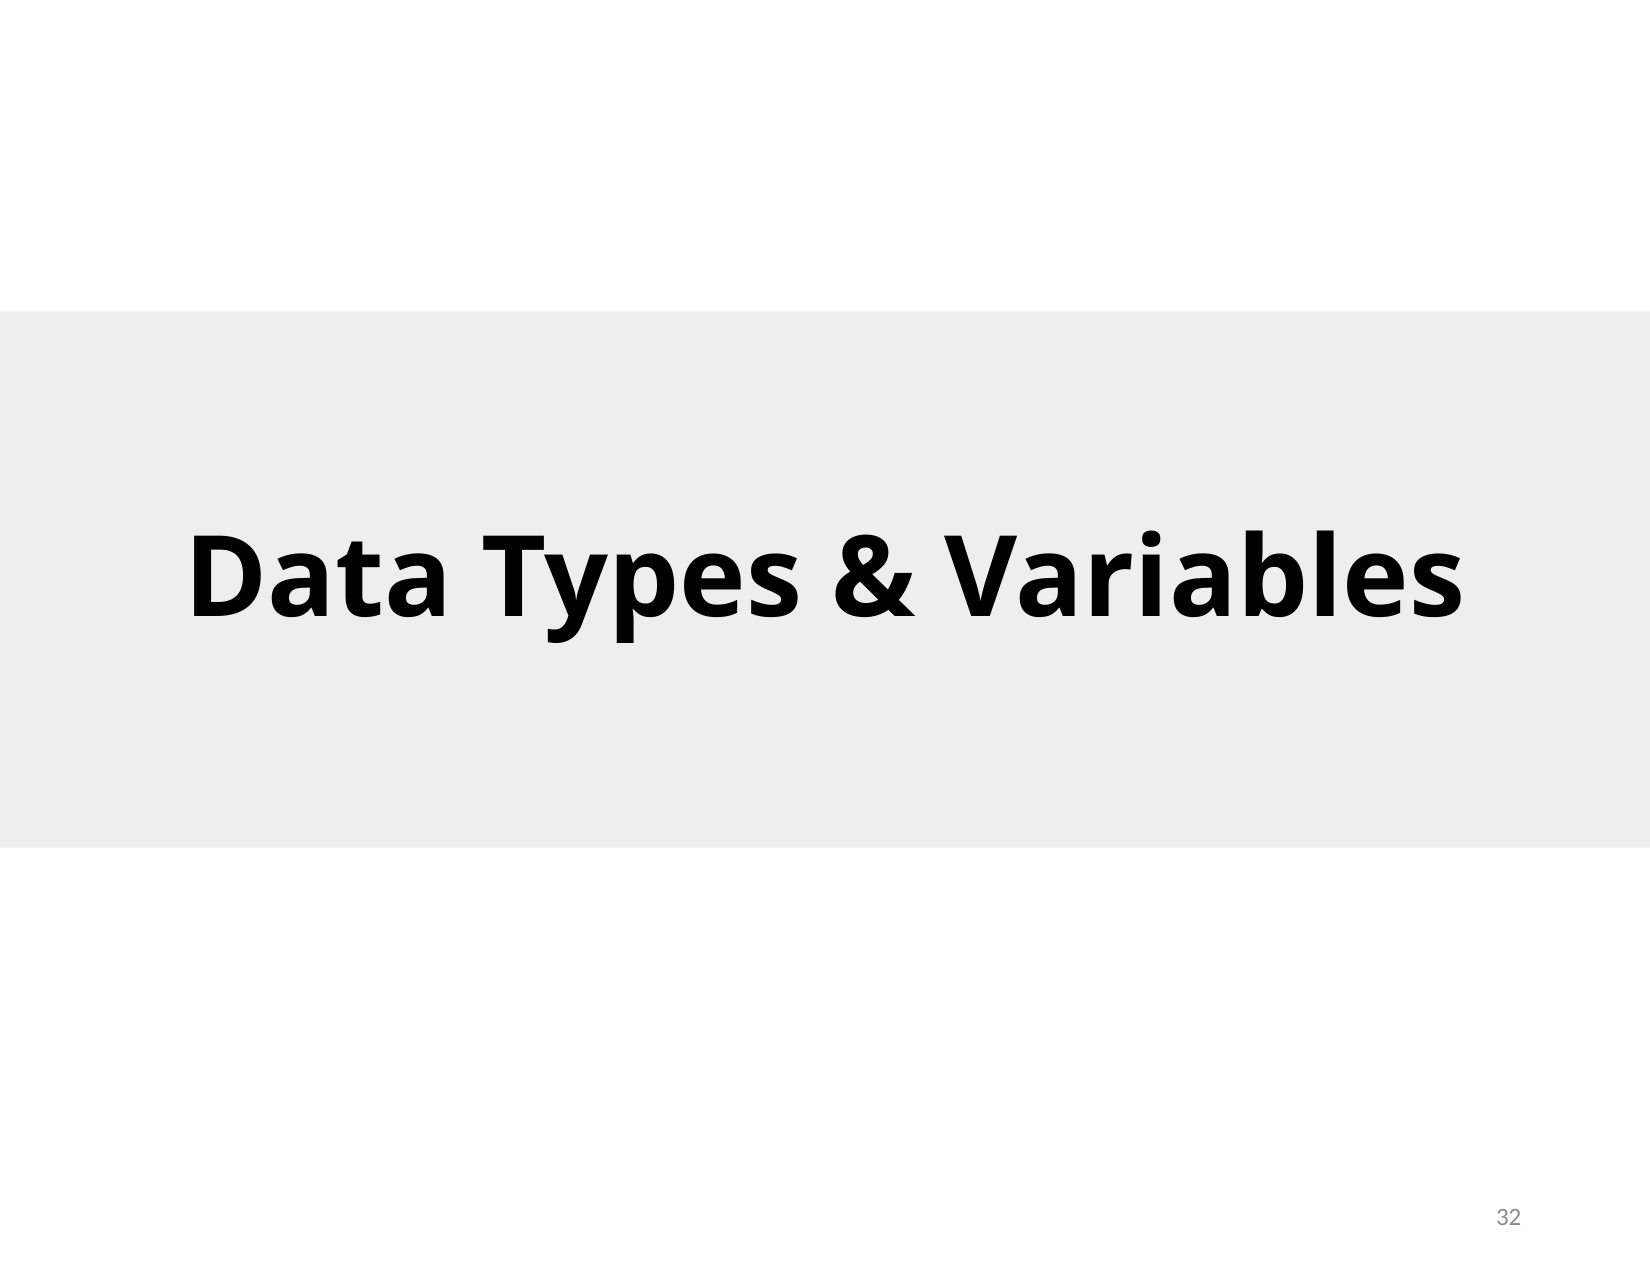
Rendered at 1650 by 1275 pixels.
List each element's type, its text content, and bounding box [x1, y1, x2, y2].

title Data Types & Variables [0, 311, 1650, 848]
